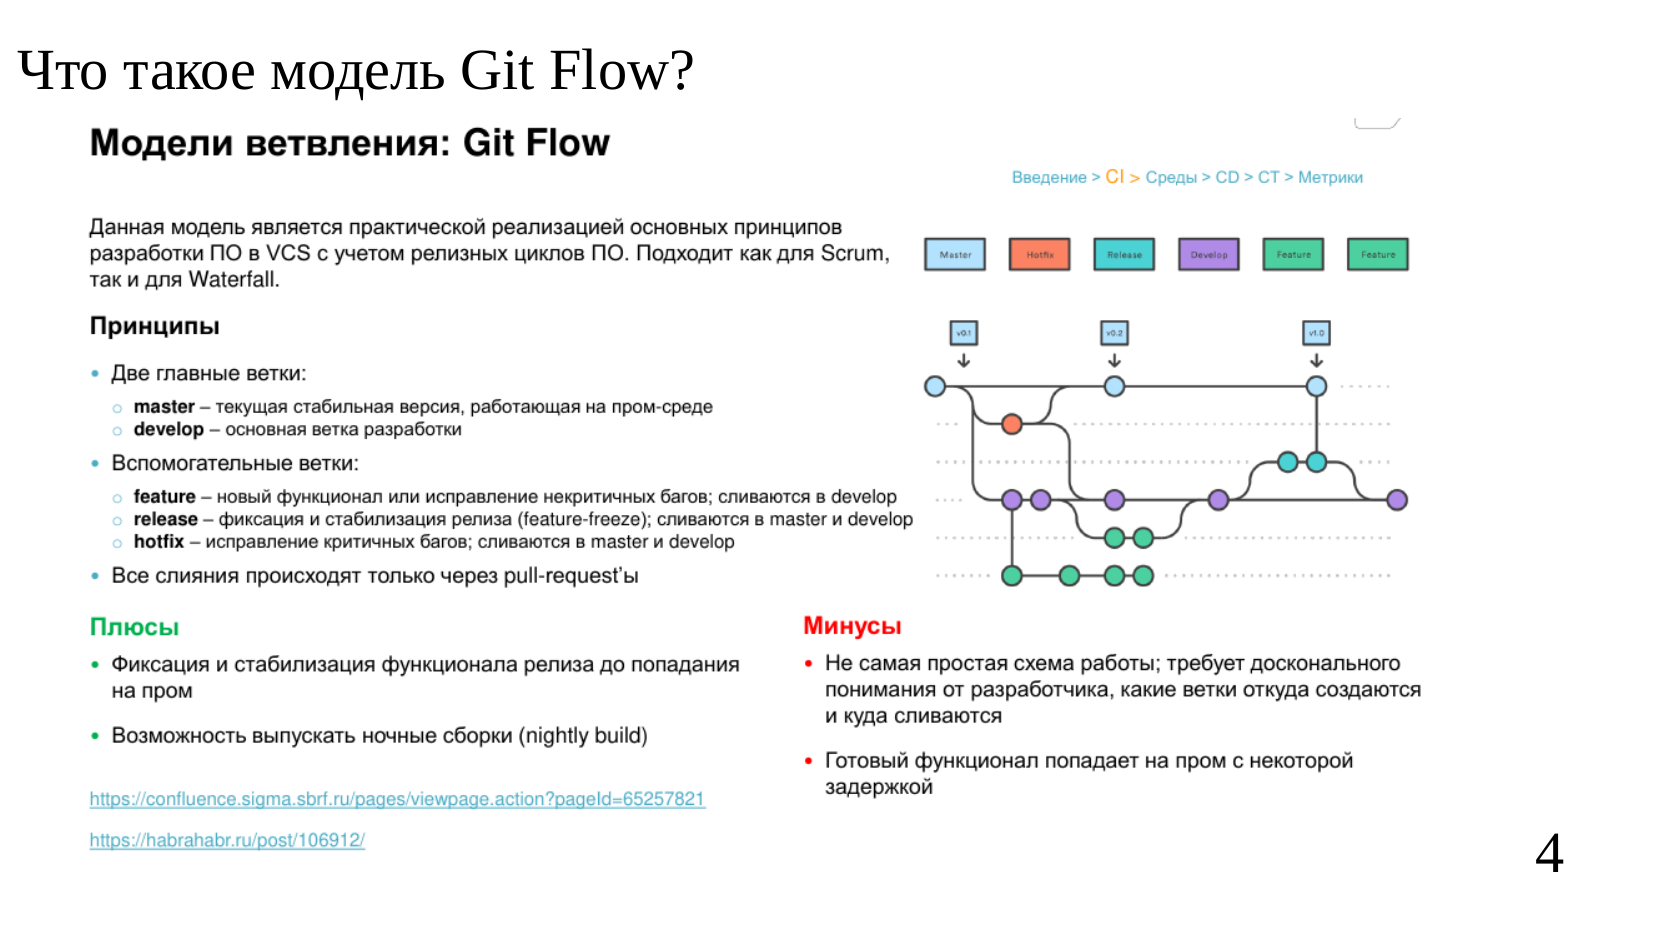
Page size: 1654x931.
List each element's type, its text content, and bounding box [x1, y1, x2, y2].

title <number> [1328, 774, 1654, 931]
picture [40, 118, 1447, 859]
title Что такое модель Git Flow? [17, 0, 1506, 148]
